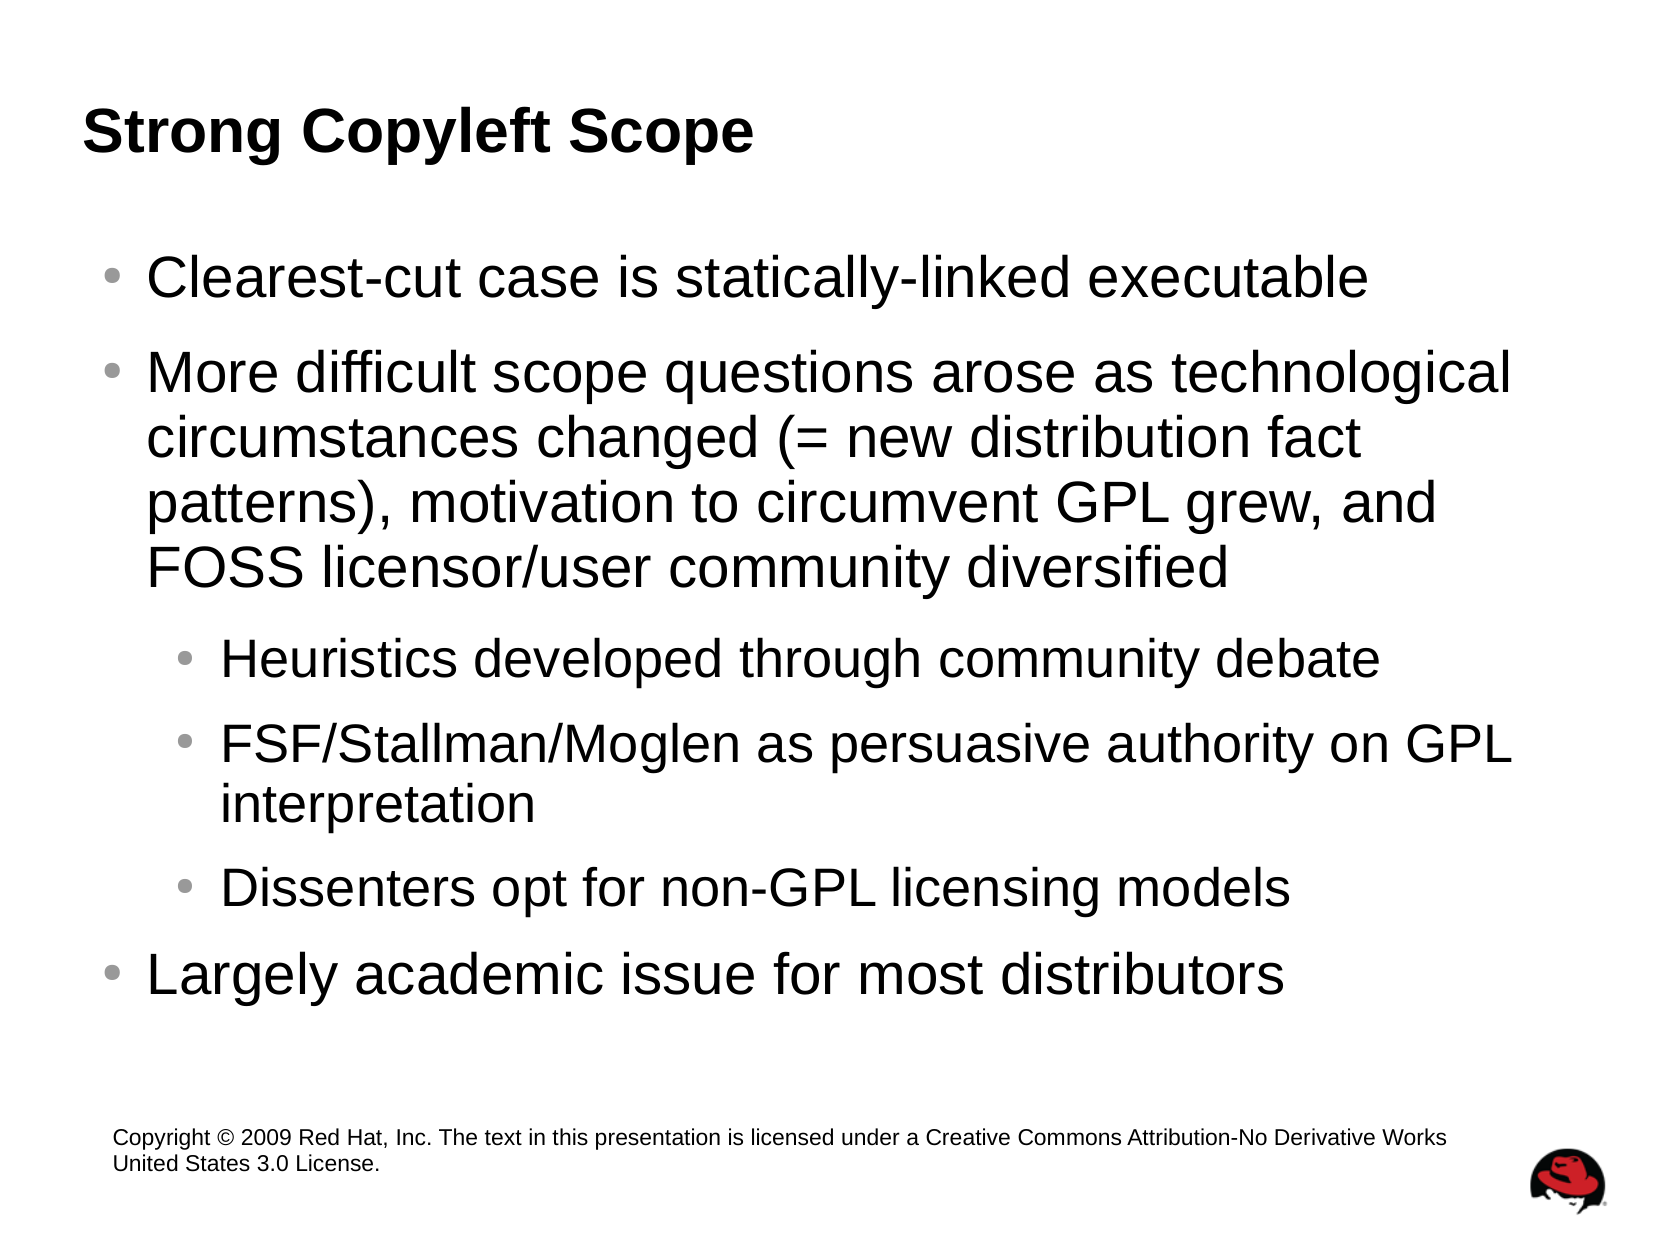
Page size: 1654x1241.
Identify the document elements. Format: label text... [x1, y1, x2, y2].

list Clearest-cut case is statically-linked executable More difficult scope questions arose as technological circumstances changed (= new distribution fact patterns), motivation to circumvent GPL grew, and FOSS licensor/user community diversified Heuristics developed through community debate FSF/Stallman/Moglen as persuasive authority on GPL interpretation Dissenters opt for non-GPL licensing models Largely academic issue for most distributors [86, 244, 1576, 1024]
title Strong Copyleft Scope [82, 45, 1571, 218]
picture [1529, 1146, 1613, 1224]
